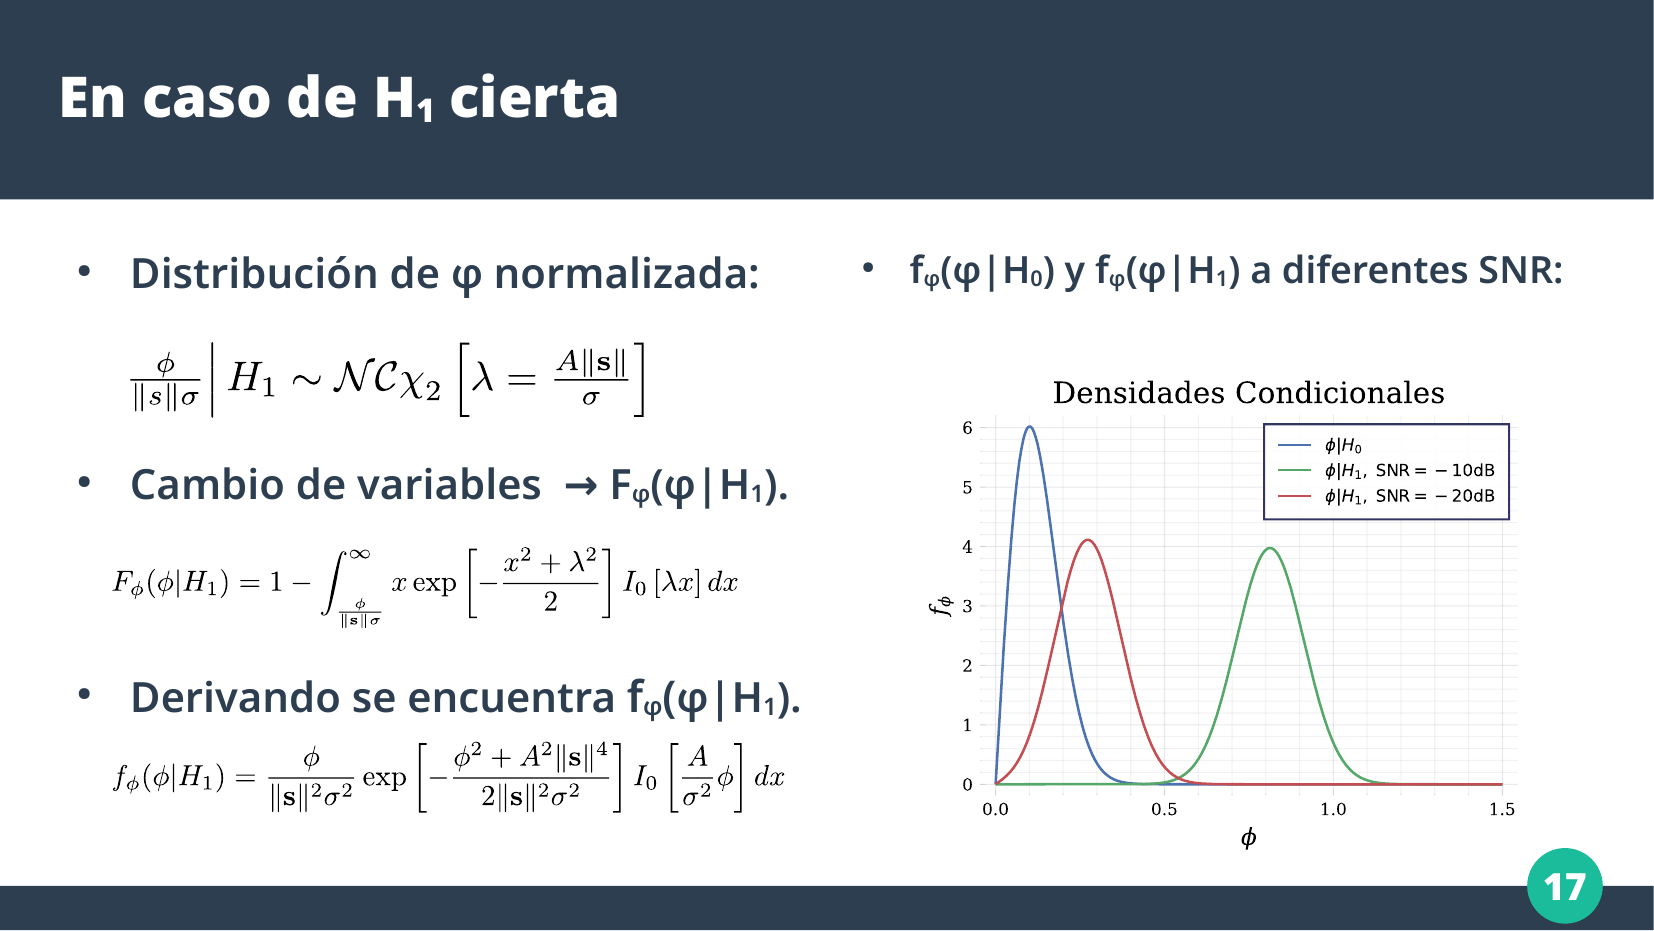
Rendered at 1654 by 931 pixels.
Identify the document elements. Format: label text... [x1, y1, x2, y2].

text_box [112, 741, 785, 813]
list fφ(φ|H0) y fφ(φ|H1) a diferentes SNR: [845, 243, 1596, 338]
text_box [130, 341, 644, 418]
title En caso de H1 cierta [59, 37, 1595, 155]
picture [915, 375, 1526, 864]
text_box [112, 547, 738, 629]
list Distribución de φ normalizada: Cambio de variables → Fφ(φ|H1). Derivando se encuentra fφ(φ|H1). [59, 243, 809, 864]
